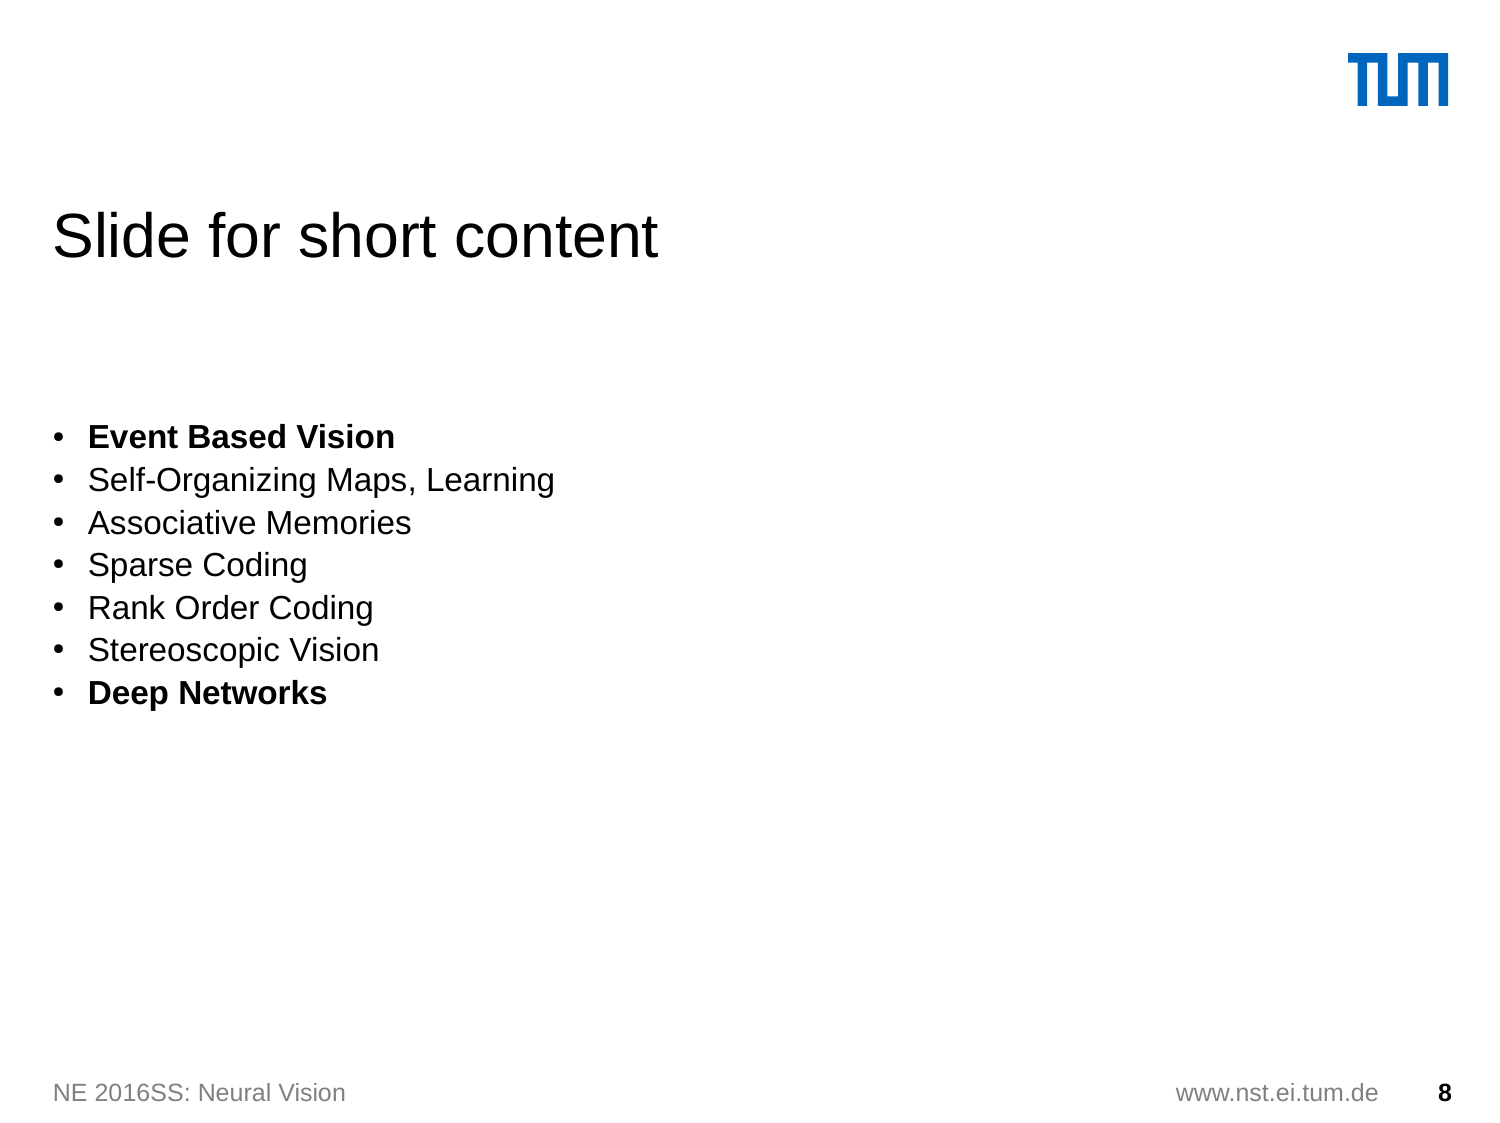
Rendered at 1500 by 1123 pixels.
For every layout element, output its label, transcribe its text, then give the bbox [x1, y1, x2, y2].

list Event Based Vision Self-Organizing Maps, Learning Associative Memories Sparse Coding Rank Order Coding Stereoscopic Vision Deep Networks [52, 413, 1453, 1063]
title Slide for short content [52, 200, 1453, 355]
